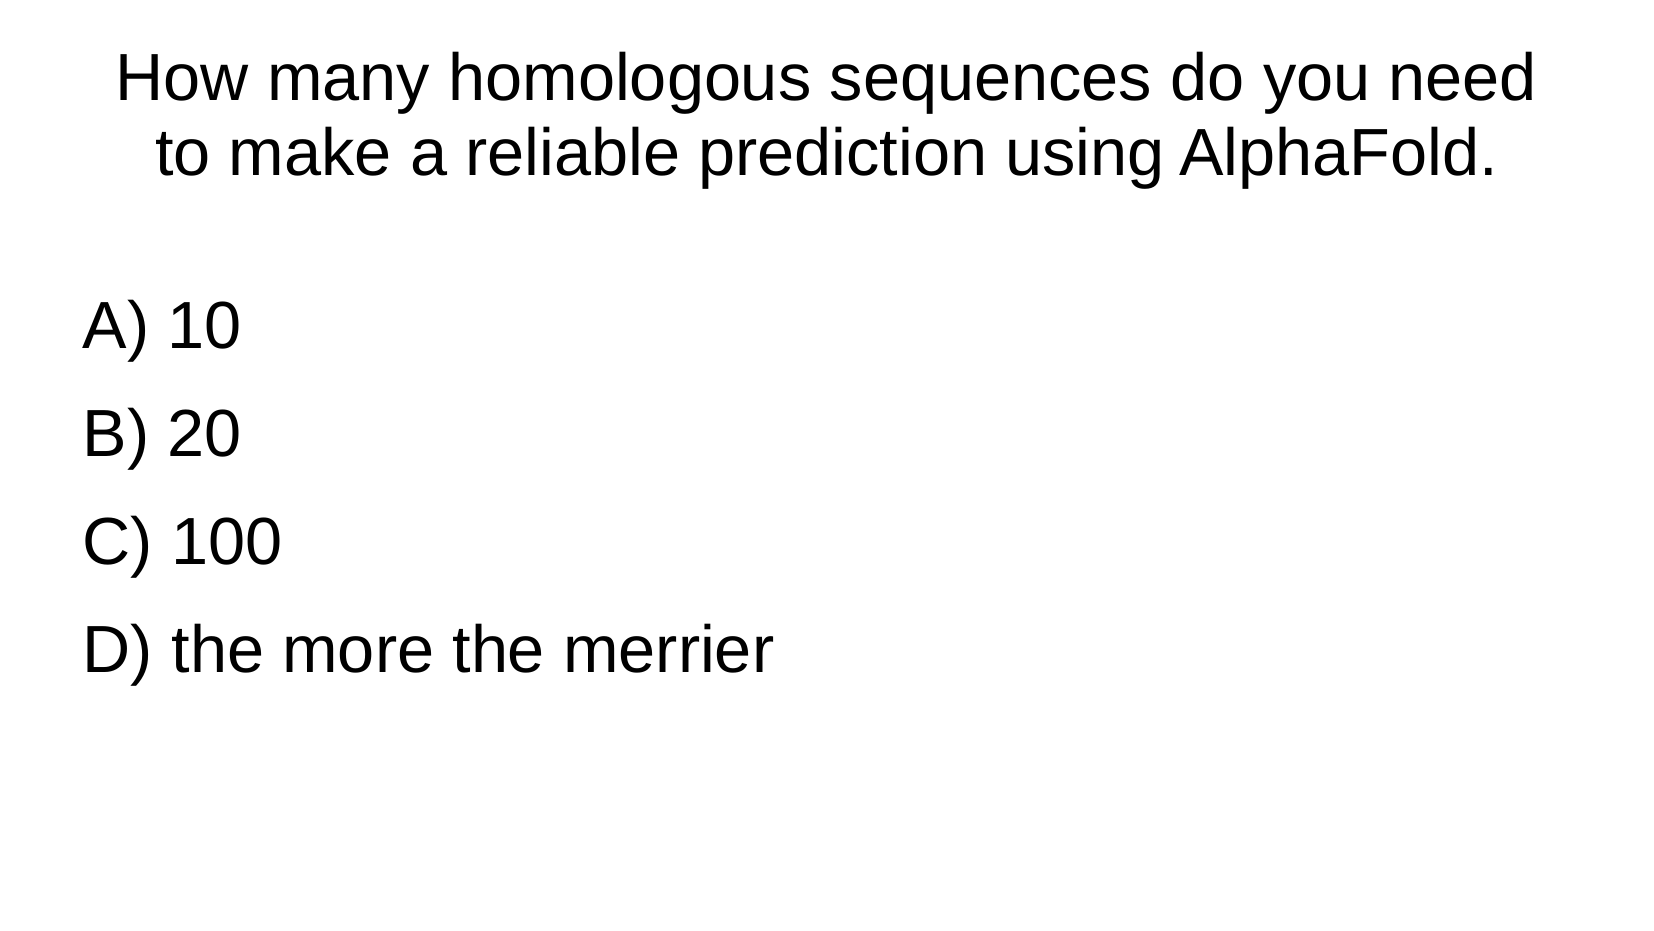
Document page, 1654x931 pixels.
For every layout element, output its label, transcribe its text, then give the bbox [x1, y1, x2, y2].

title How many homologous sequences do you need to make a reliable prediction using AlphaFold. [82, 37, 1571, 193]
subtitle 10 20 100 the more the merrier [82, 217, 1571, 758]
